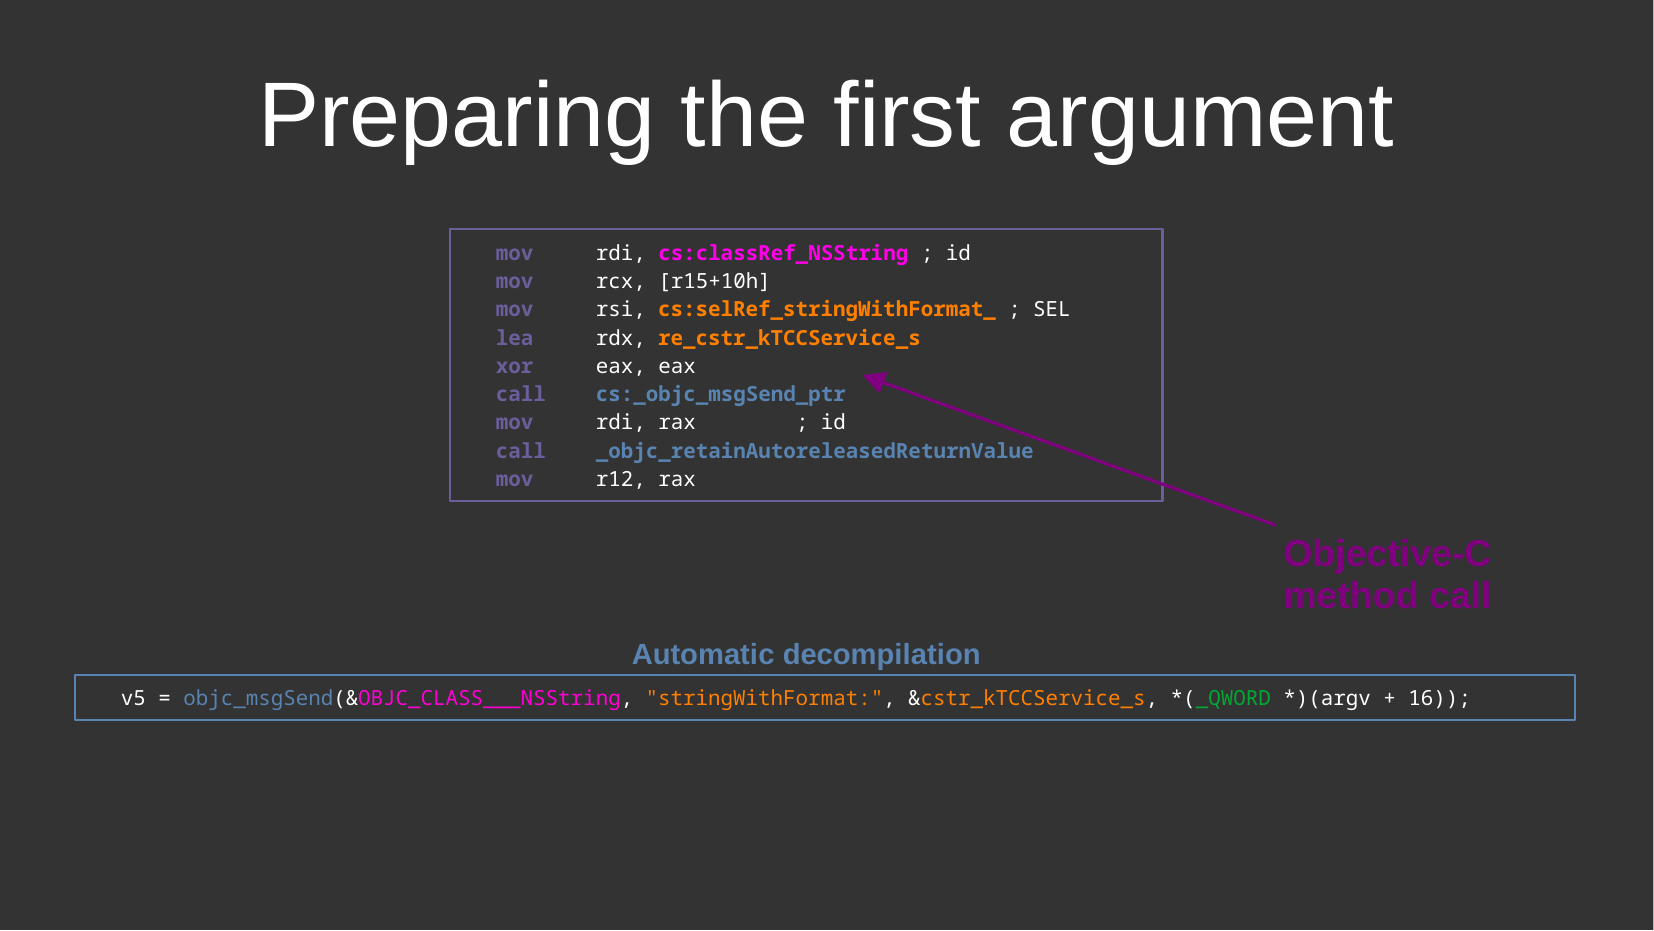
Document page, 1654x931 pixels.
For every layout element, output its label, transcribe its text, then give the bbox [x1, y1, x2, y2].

title Preparing the first argument [82, 37, 1571, 193]
text_box mov rdi, cs:classRef_NSString ; id mov rcx, [r15+10h] mov rsi, cs:selRef_stringWithFormat_ ; SEL lea rdx, re_cstr_kTCCService_s xor eax, eax call cs:_objc_msgSend_ptr mov rdi, rax ; id call _objc_retainAutoreleasedReturnValue mov r12, rax [450, 229, 1163, 478]
text_box Automatic decompilation [450, 623, 1163, 685]
text_box v5 = objc_msgSend(&OBJC_CLASS___NSString, "stringWithFormat:", &cstr_kTCCService_s, *(_QWORD *)(argv + 16)); [75, 675, 1576, 718]
text_box Objective-C method call [1237, 525, 1538, 624]
